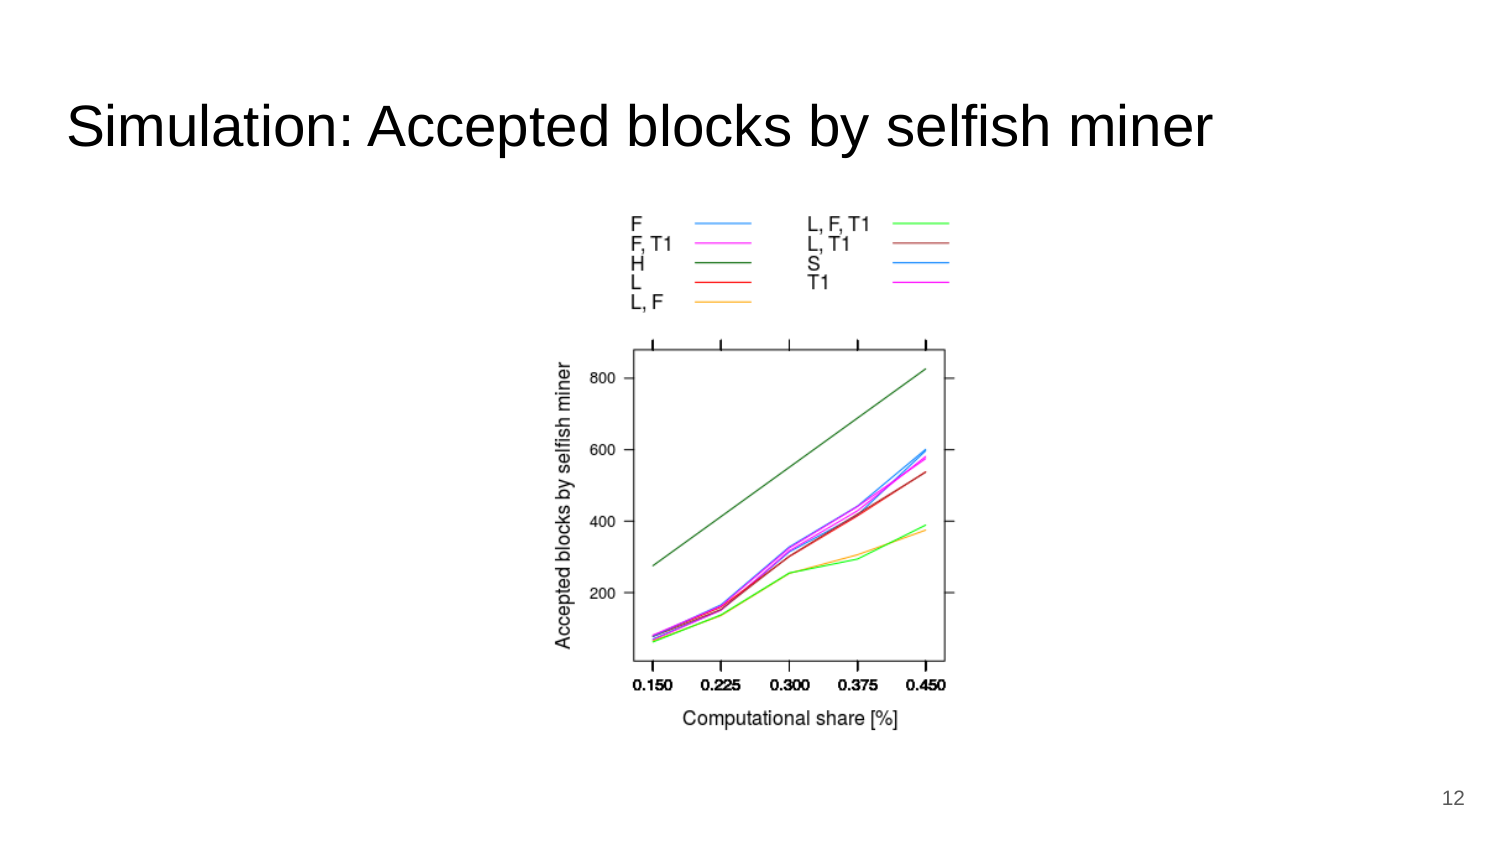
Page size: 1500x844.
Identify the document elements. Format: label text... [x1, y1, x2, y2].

picture [531, 194, 969, 745]
title Simulation: Accepted blocks by selfish miner [51, 72, 1449, 167]
